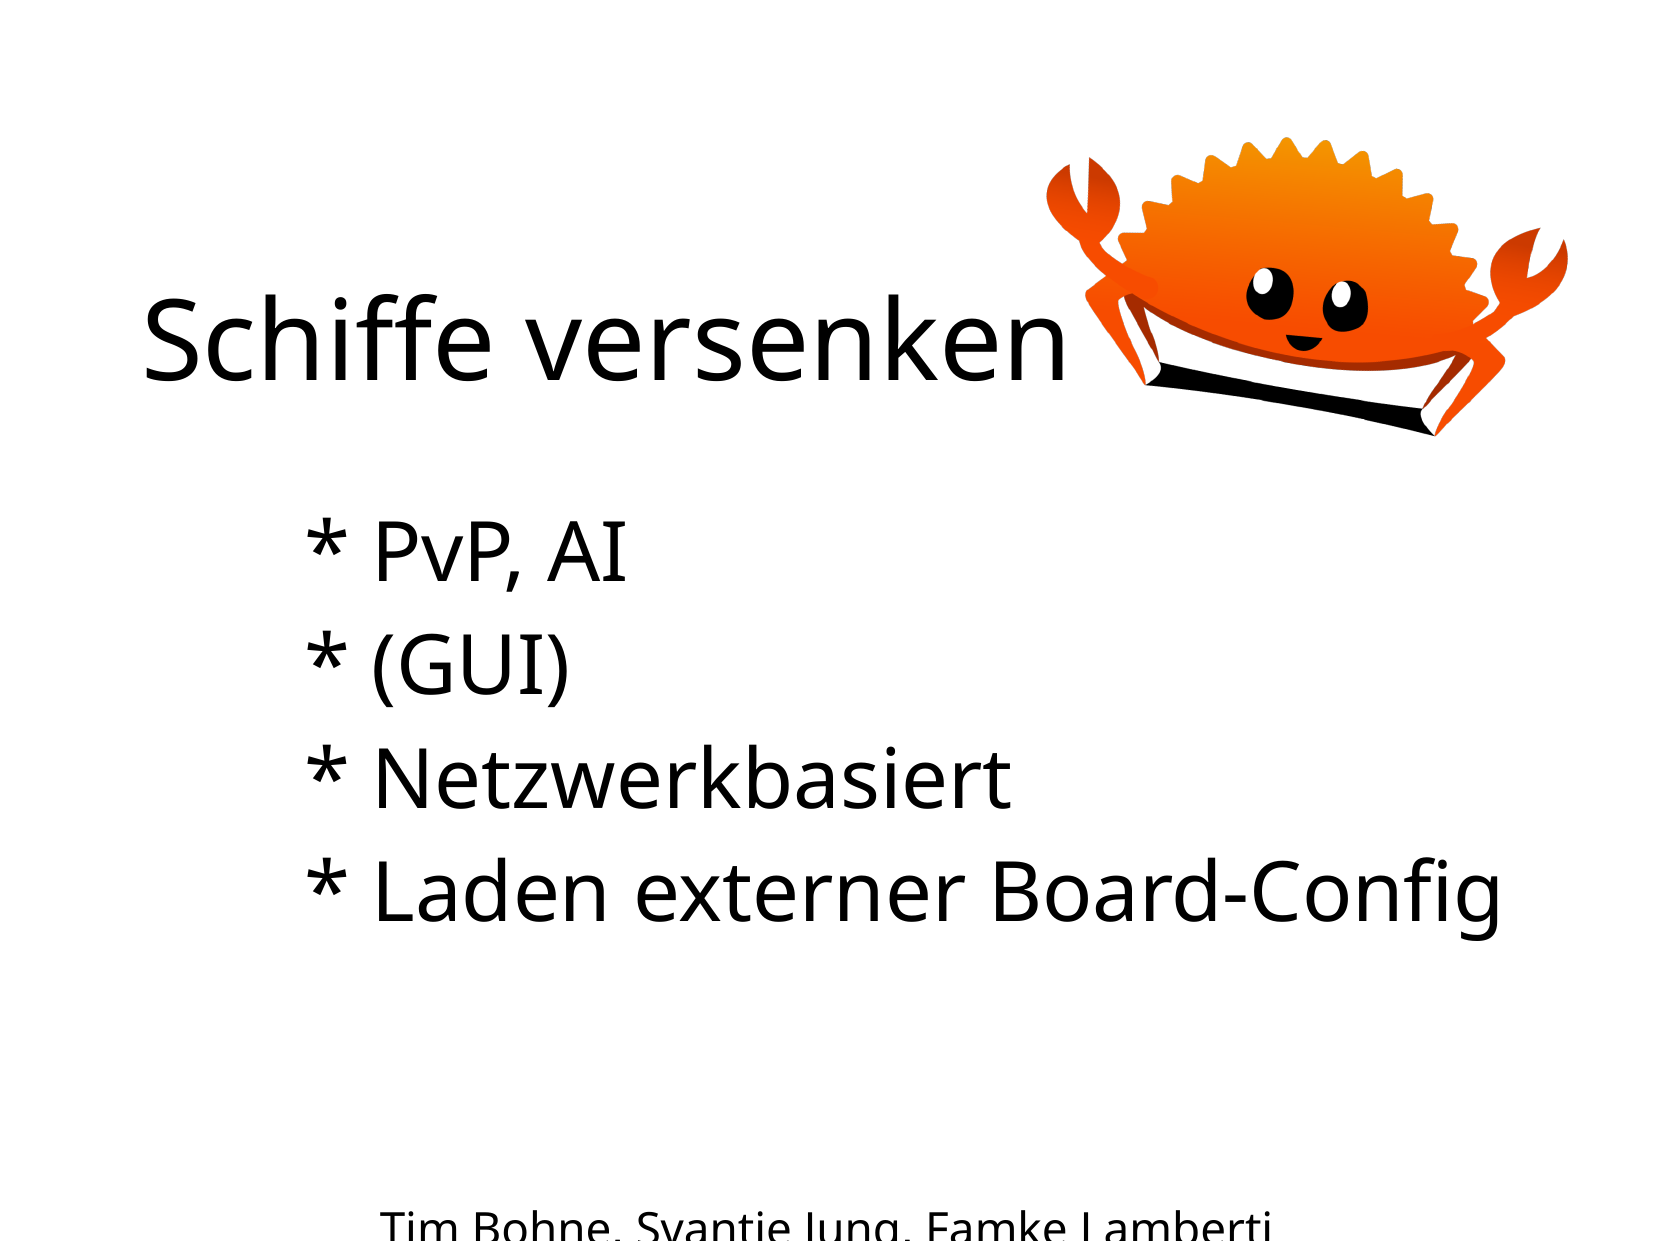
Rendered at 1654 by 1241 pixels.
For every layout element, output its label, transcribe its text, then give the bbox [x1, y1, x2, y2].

picture [1003, 53, 1595, 497]
subtitle Schiffe versenken * PvP, AI * (GUI) * Netzwerkbasiert * Laden externer Board-Config Tim Bohne, Svantje Jung, Famke Lamberti [82, 0, 1571, 1174]
